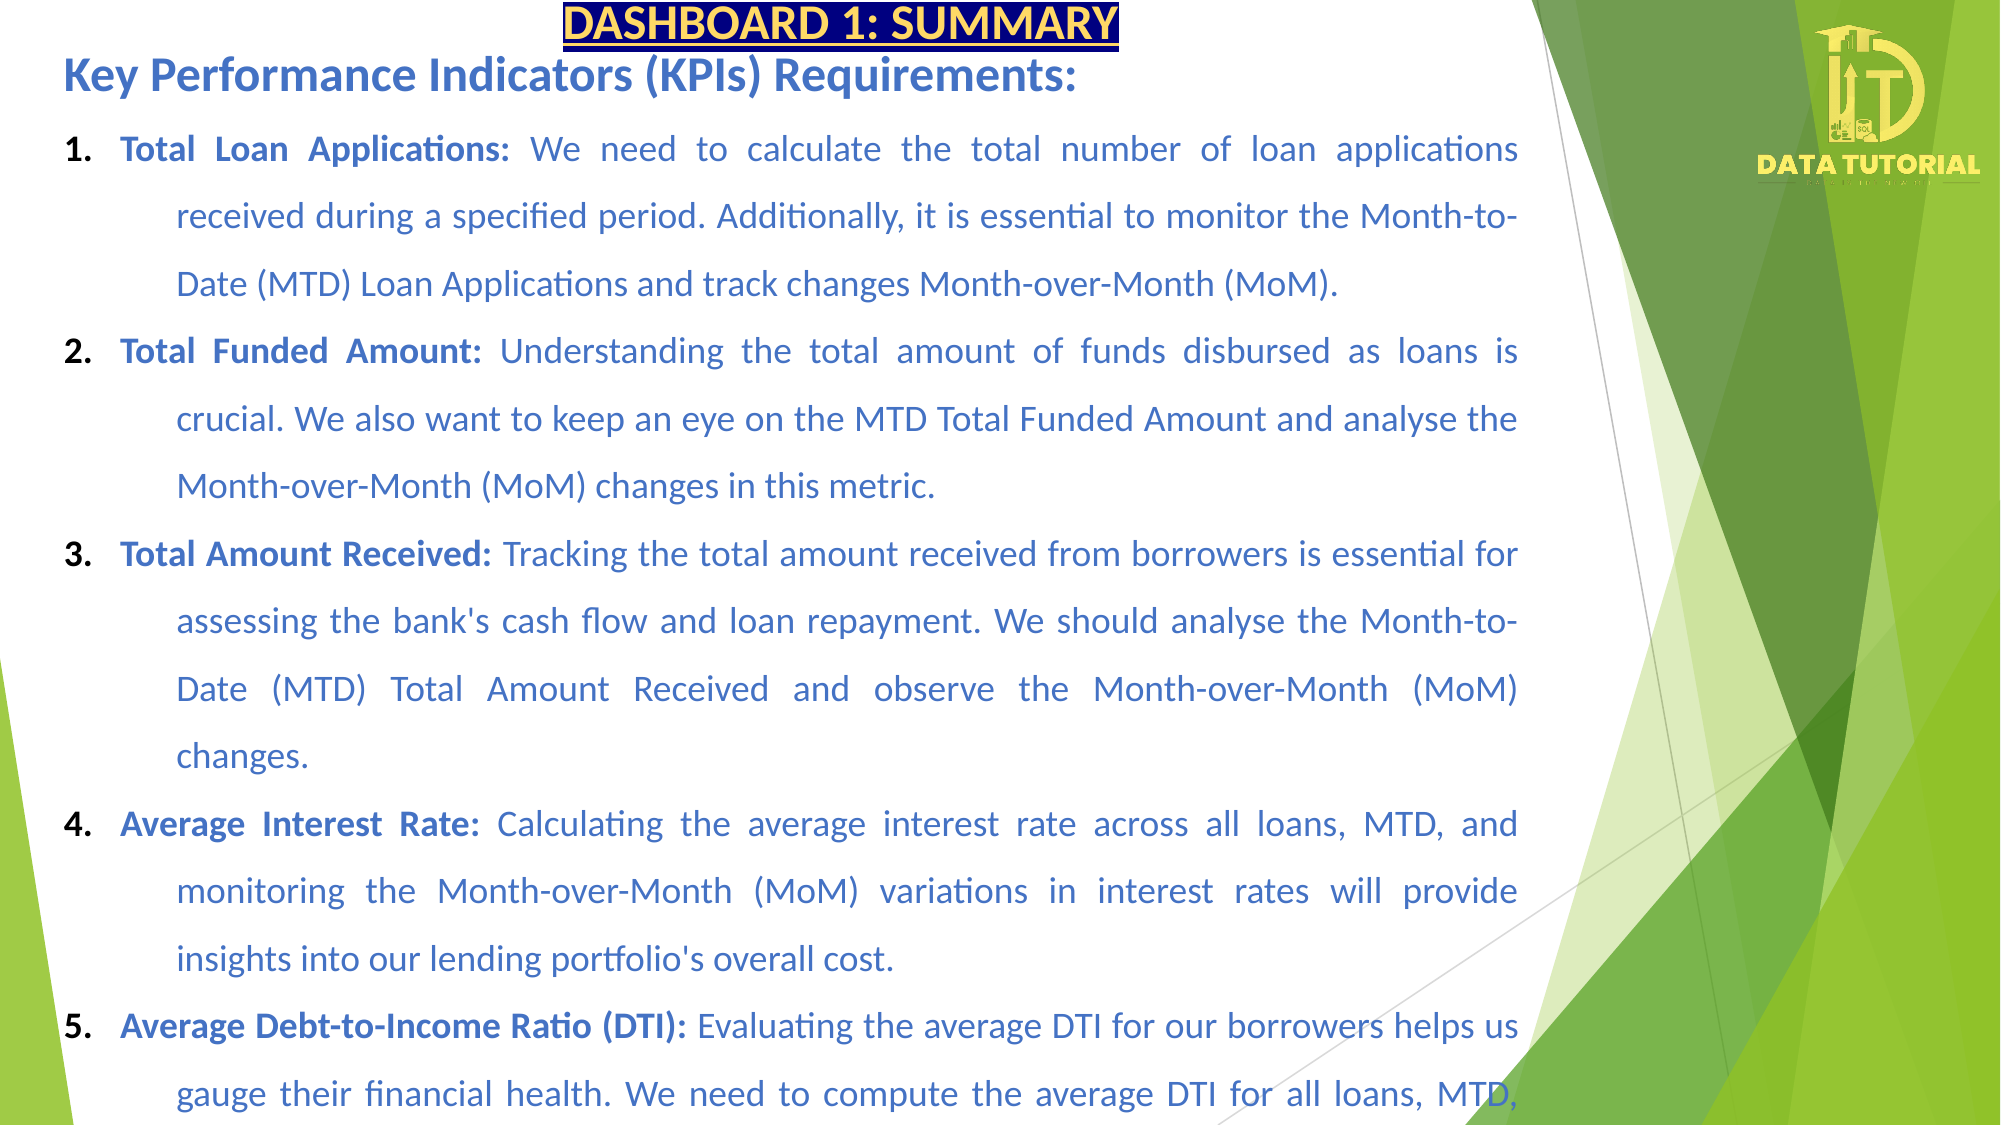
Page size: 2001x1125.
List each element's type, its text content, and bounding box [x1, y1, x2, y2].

text_box PROBLEM STATEMENT [1143, 9, 1563, 106]
text_box Key Performance Indicators (KPIs) Requirements: Total Loan Applications: We need to calculate the total number of loan applications received during a specified period. Additionally, it is essential to monitor the Month-to-Date (MTD) Loan Applications and track changes Month-over-Month (MoM). Total Funded Amount: Understanding the total amount of funds disbursed as loans is crucial. We also want to keep an eye on the MTD Total Funded Amount and analyse the Month-over-Month (MoM) changes in this metric. Total Amount Received: Tracking the total amount received from borrowers is essential for assessing the bank's cash flow and loan repayment. We should analyse the Month-to-Date (MTD) Total Amount Received and observe the Month-over-Month (MoM) changes. Average Interest Rate: Calculating the average interest rate across all loans, MTD, and monitoring the Month-over-Month (MoM) variations in interest rates will provide insights into our lending portfolio's overall cost. Average Debt-to-Income Ratio (DTI): Evaluating the average DTI for our borrowers helps us gauge their financial health. We need to compute the average DTI for all loans, MTD, and track Month-over-Month (MoM) fluctuations. [48, 33, 1535, 1125]
text_box DASHBOARD 1: SUMMARY [547, 0, 1143, 33]
text_box PROBLEM STATEMENT [20, 9, 547, 106]
picture [1758, 25, 1980, 185]
